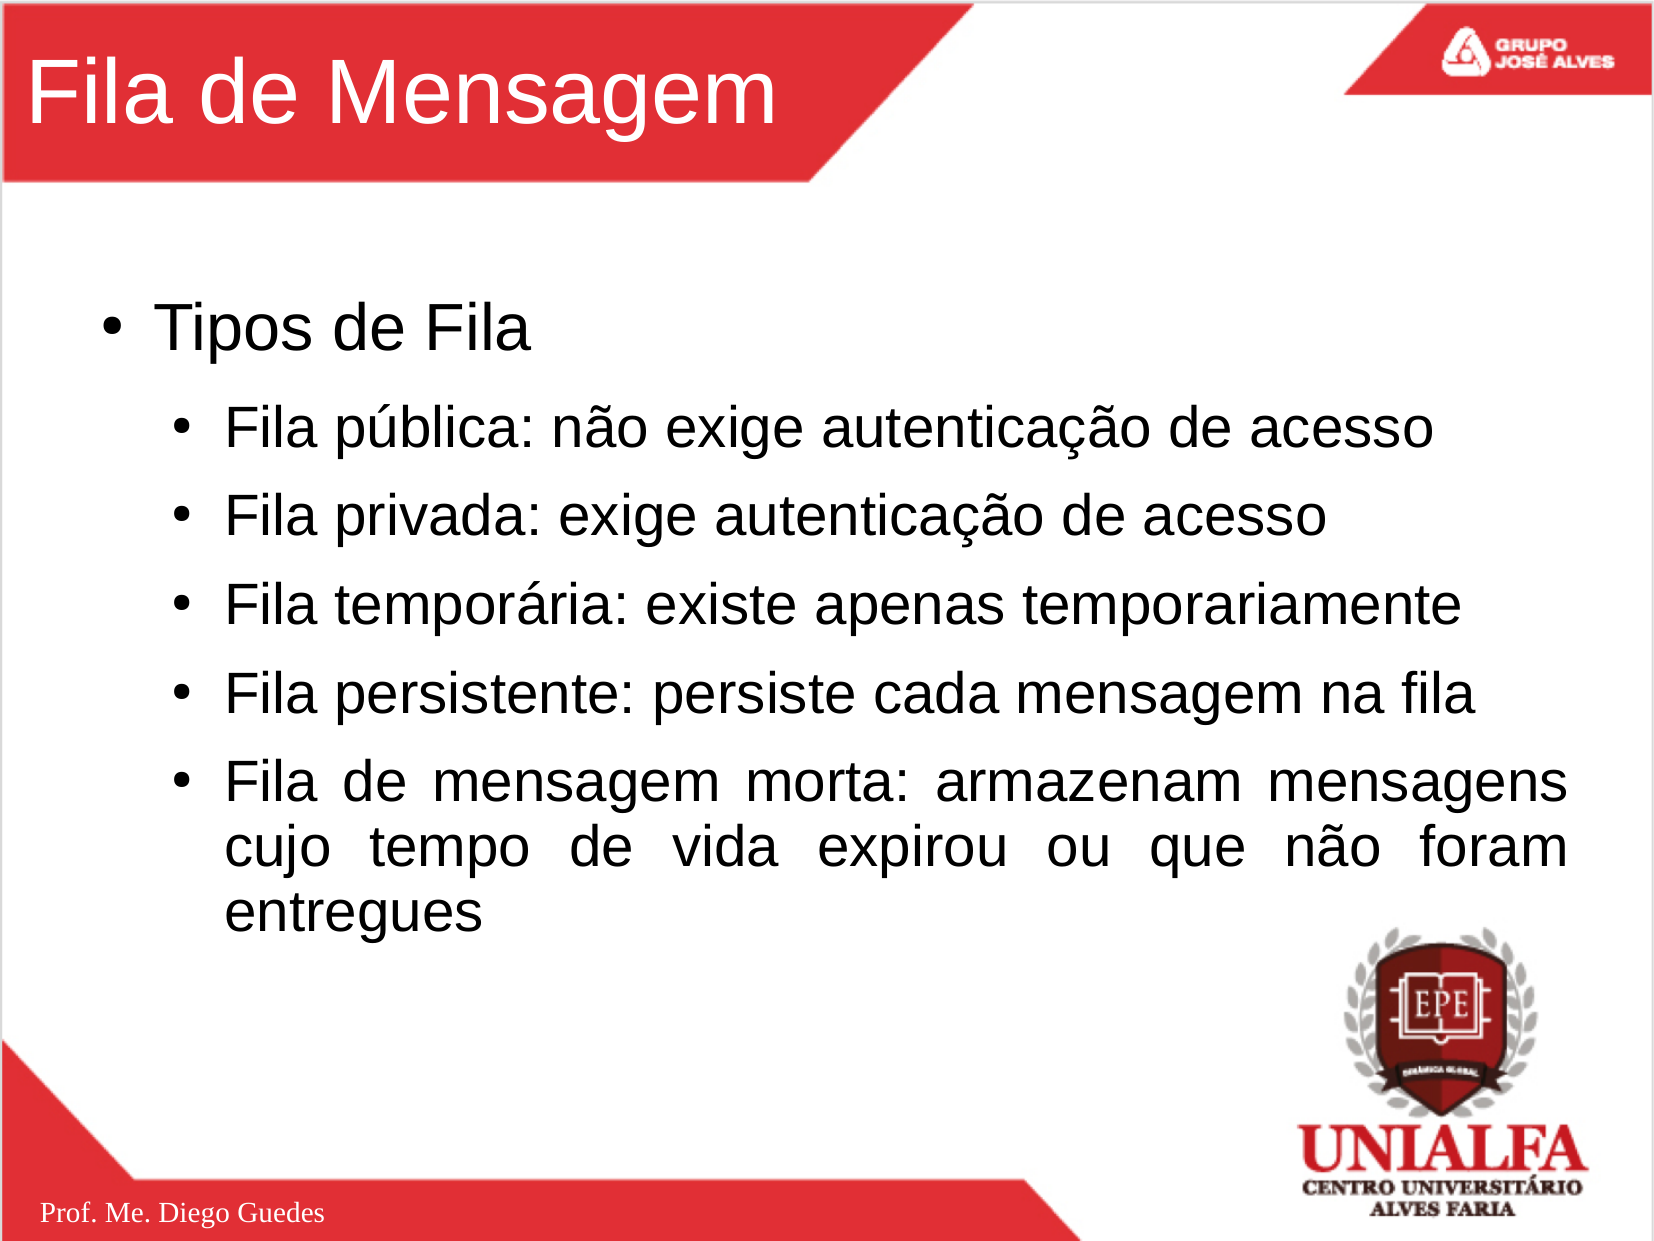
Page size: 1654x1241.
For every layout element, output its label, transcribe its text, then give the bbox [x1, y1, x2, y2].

picture [0, 0, 1654, 1241]
list Tipos de Fila Fila pública: não exige autenticação de acesso Fila privada: exige autenticação de acesso Fila temporária: existe apenas temporariamente Fila persistente: persiste cada mensagem na fila Fila de mensagem morta: armazenam mensagens cujo tempo de vida expirou ou que não foram entregues [82, 290, 1571, 1010]
title Fila de Mensagem [6, 11, 799, 174]
